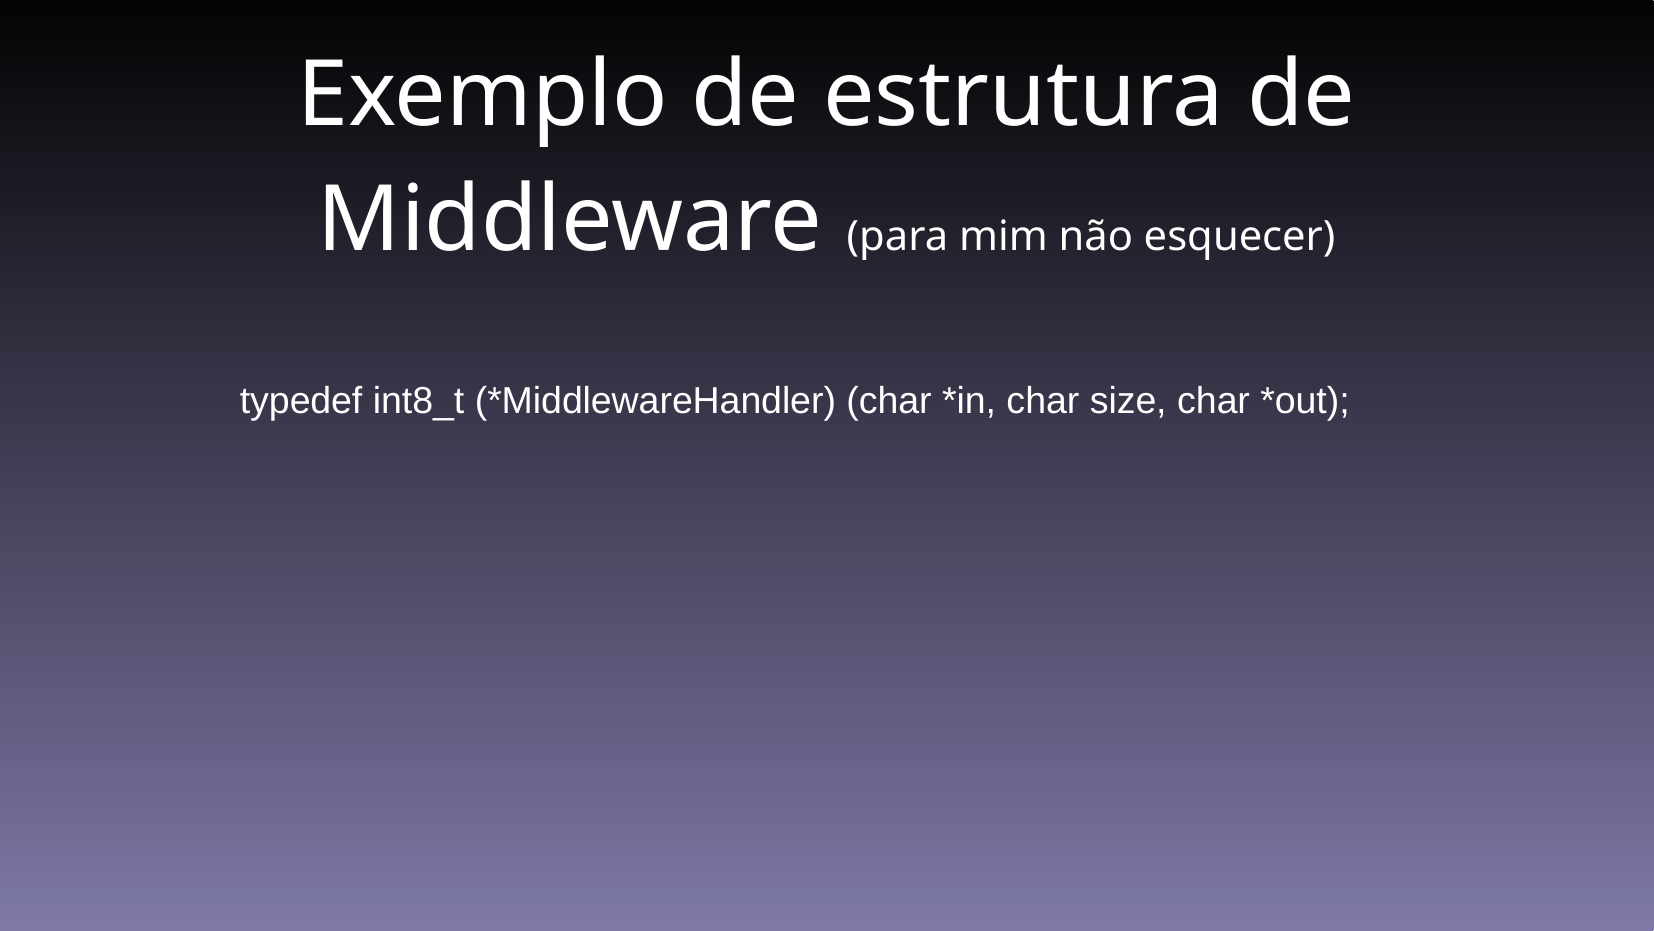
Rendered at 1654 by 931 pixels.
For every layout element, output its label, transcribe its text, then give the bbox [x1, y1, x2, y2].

text_box typedef int8_t (*MiddlewareHandler) (char *in, char size, char *out); [225, 330, 1471, 471]
title Exemplo de estrutura de Middleware (para mim não esquecer) [82, 45, 1571, 261]
